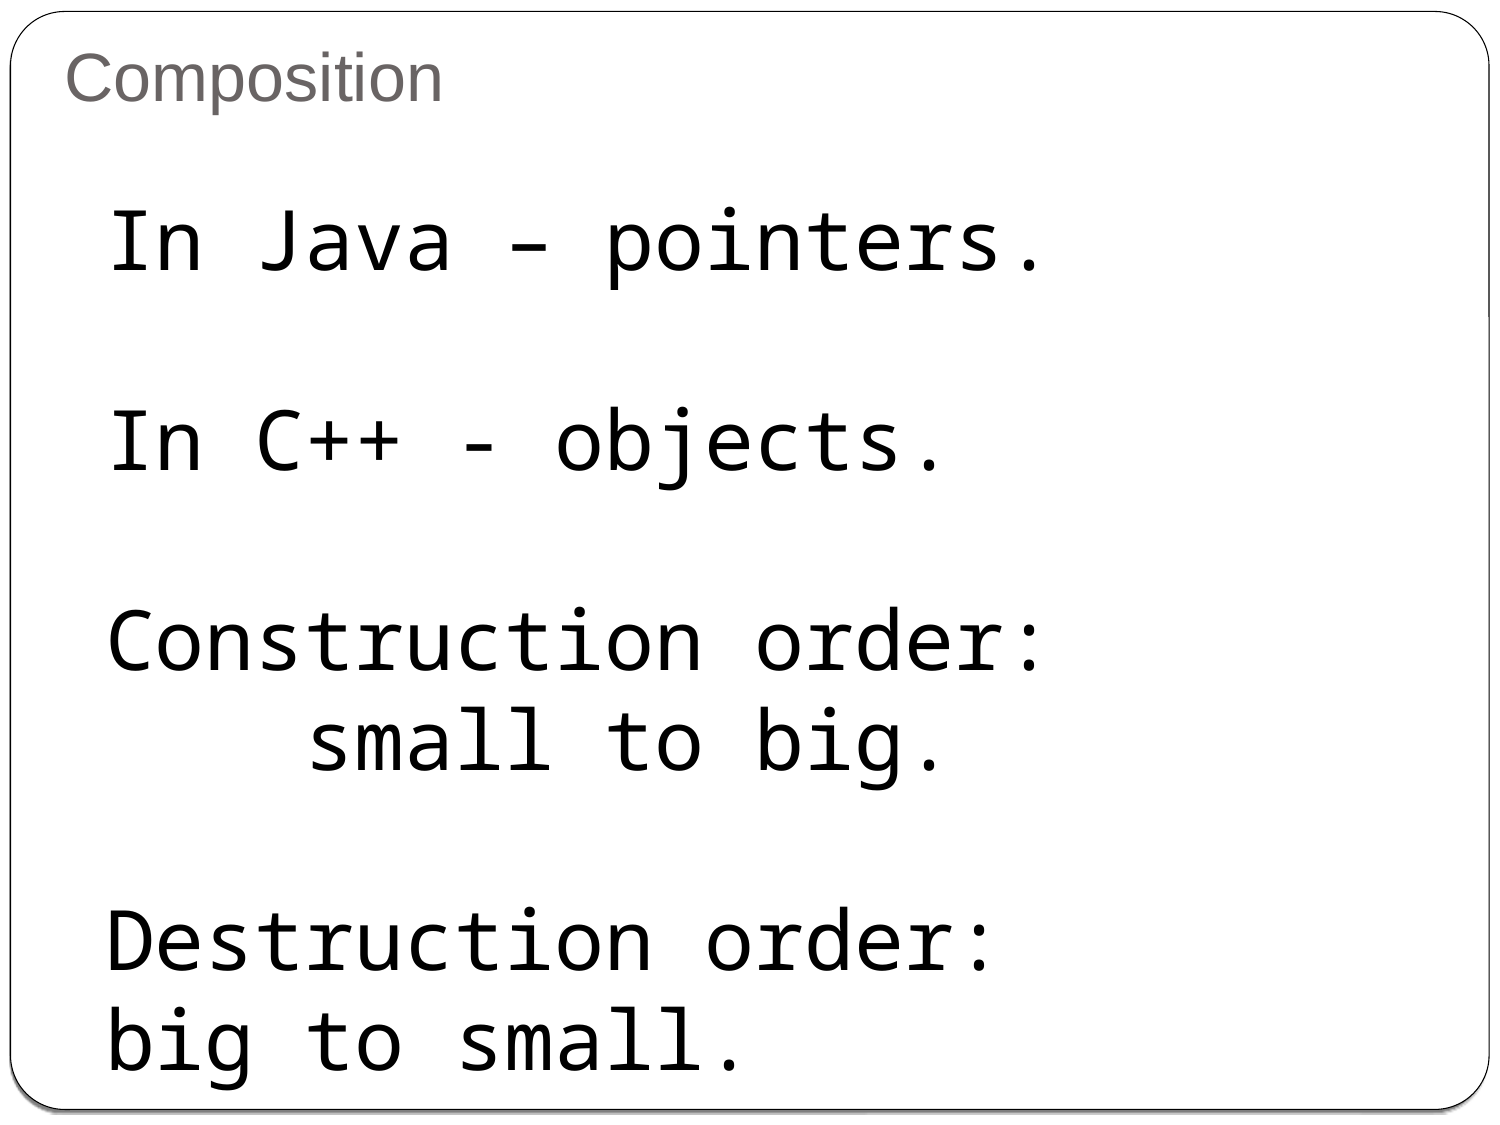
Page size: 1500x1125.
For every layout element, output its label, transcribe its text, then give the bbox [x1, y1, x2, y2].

text_box In Java – pointers. In C++ - objects. Construction order: small to big. Destruction order: big to small. [75, 164, 1135, 1110]
title Composition [50, 24, 1450, 130]
